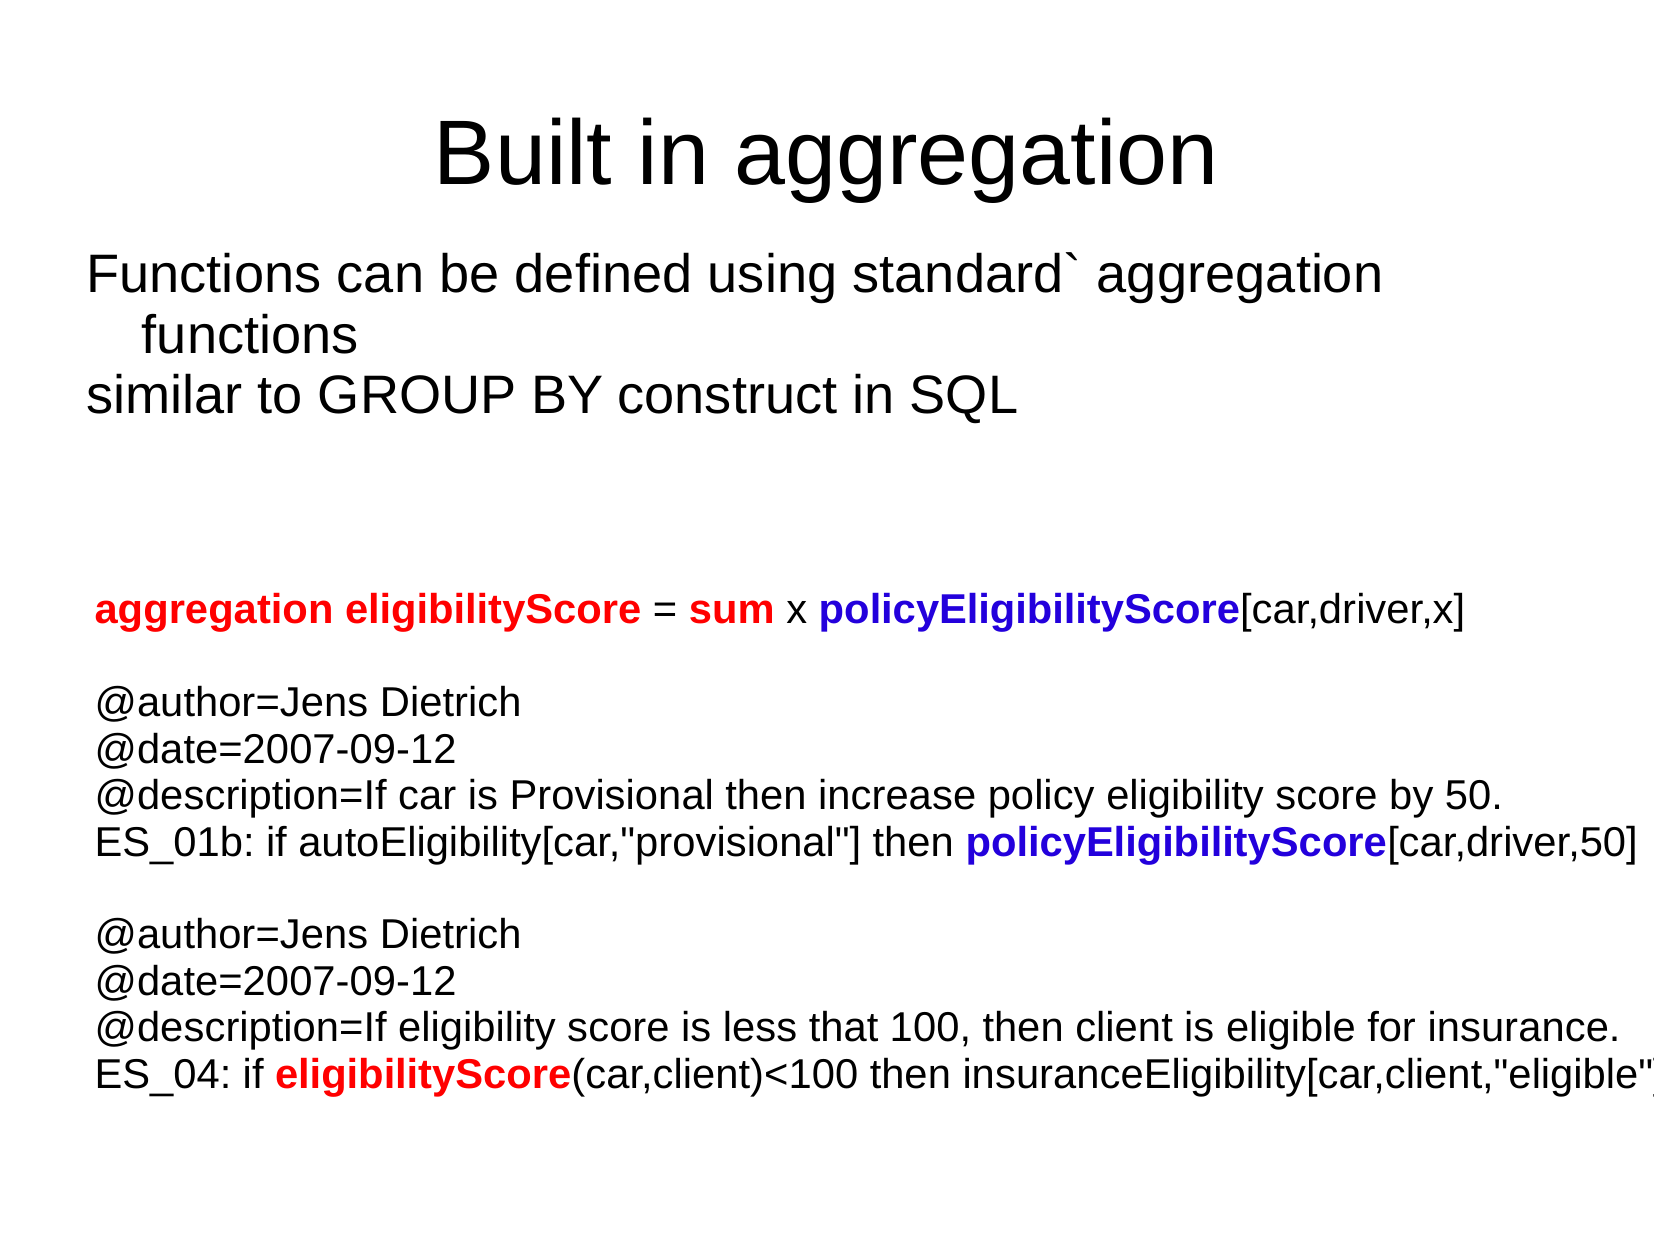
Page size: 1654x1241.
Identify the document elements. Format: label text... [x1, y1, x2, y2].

subtitle aggregation eligibilityScore = sum x policyEligibilityScore[car,driver,x] @author=Jens Dietrich @date=2007-09-12 @description=If car is Provisional then increase policy eligibility score by 50. ES_01b: if autoEligibility[car,"provisional"] then policyEligibilityScore[car,driver,50] @author=Jens Dietrich @date=2007-09-12 @description=If eligibility score is less that 100, then client is eligible for insurance. ES_04: if eligibilityScore(car,client)<100 then insuranceEligibility[car,client,"eligible"] [59, 462, 1654, 1241]
title Built in aggregation [82, 56, 1571, 236]
text_box Functions can be defined using standard` aggregation functions similar to GROUP BY construct in SQL [71, 236, 1625, 493]
